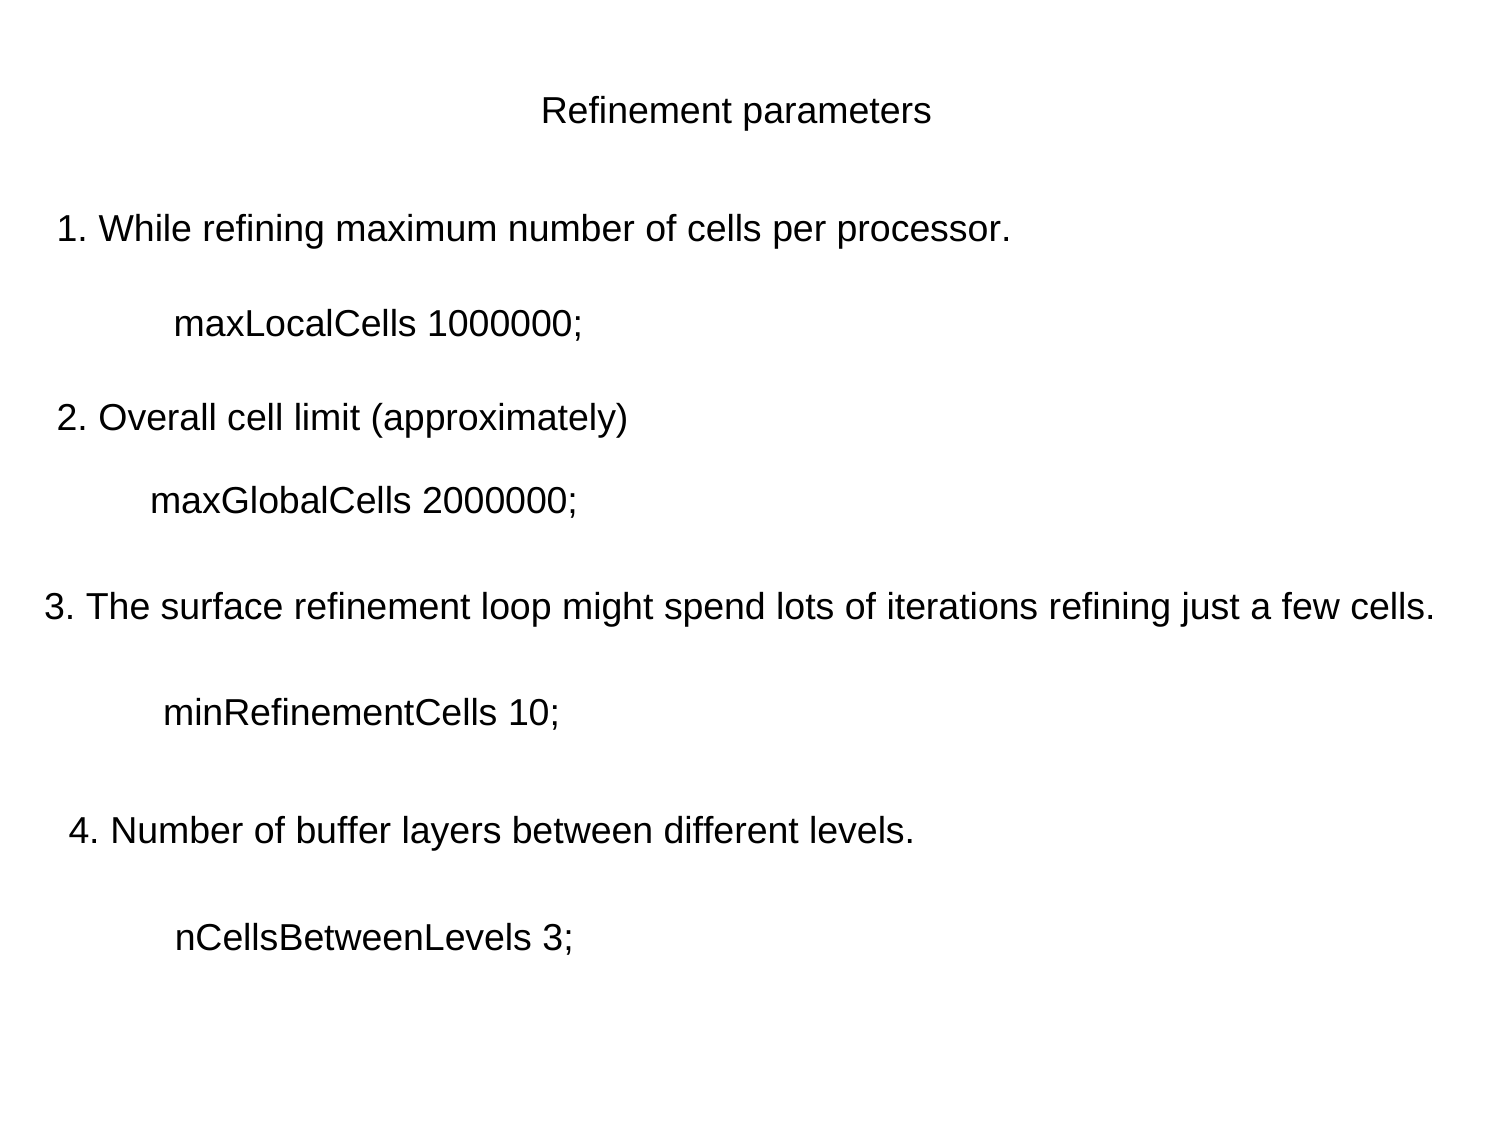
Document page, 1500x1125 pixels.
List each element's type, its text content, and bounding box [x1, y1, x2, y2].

text_box minRefinementCells 10; [148, 680, 586, 742]
text_box Refinement parameters [526, 78, 958, 139]
text_box 4. Number of buffer layers between different levels. [53, 798, 941, 860]
text_box 2. Overall cell limit (approximately) [41, 385, 644, 446]
text_box maxLocalCells 1000000; [148, 290, 609, 352]
text_box 1. While refining maximum number of cells per processor. [41, 196, 1027, 257]
text_box nCellsBetweenLevels 3; [160, 904, 600, 966]
text_box maxGlobalCells 2000000; [124, 467, 604, 529]
text_box 3. The surface refinement loop might spend lots of iterations refining just a few cells. [29, 574, 1471, 635]
